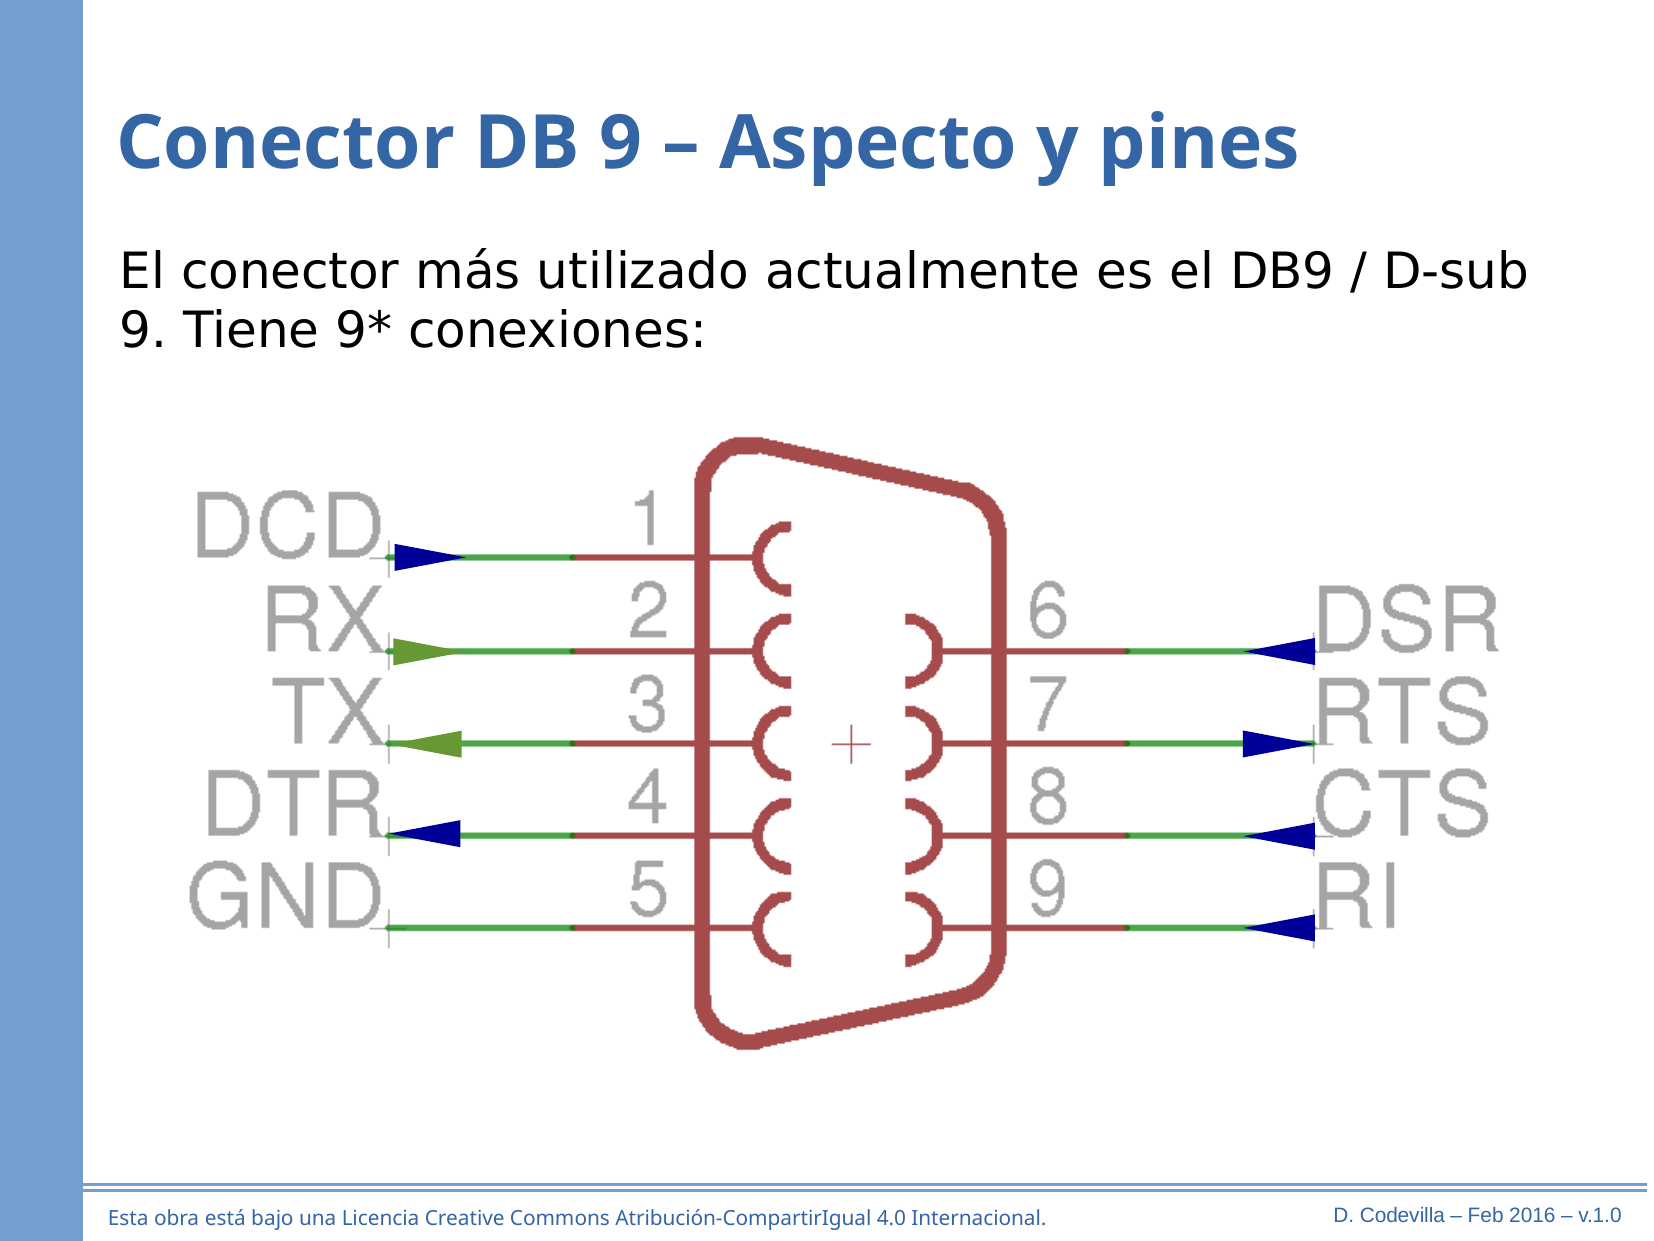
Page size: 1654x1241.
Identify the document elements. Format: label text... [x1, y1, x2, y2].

text_box Conector DB 9 – Aspecto y pines [101, 30, 1654, 133]
picture [165, 414, 1521, 1072]
text_box El conector más utilizado actualmente es el DB9 / D-sub 9. Tiene 9* conexiones: [105, 235, 1606, 367]
